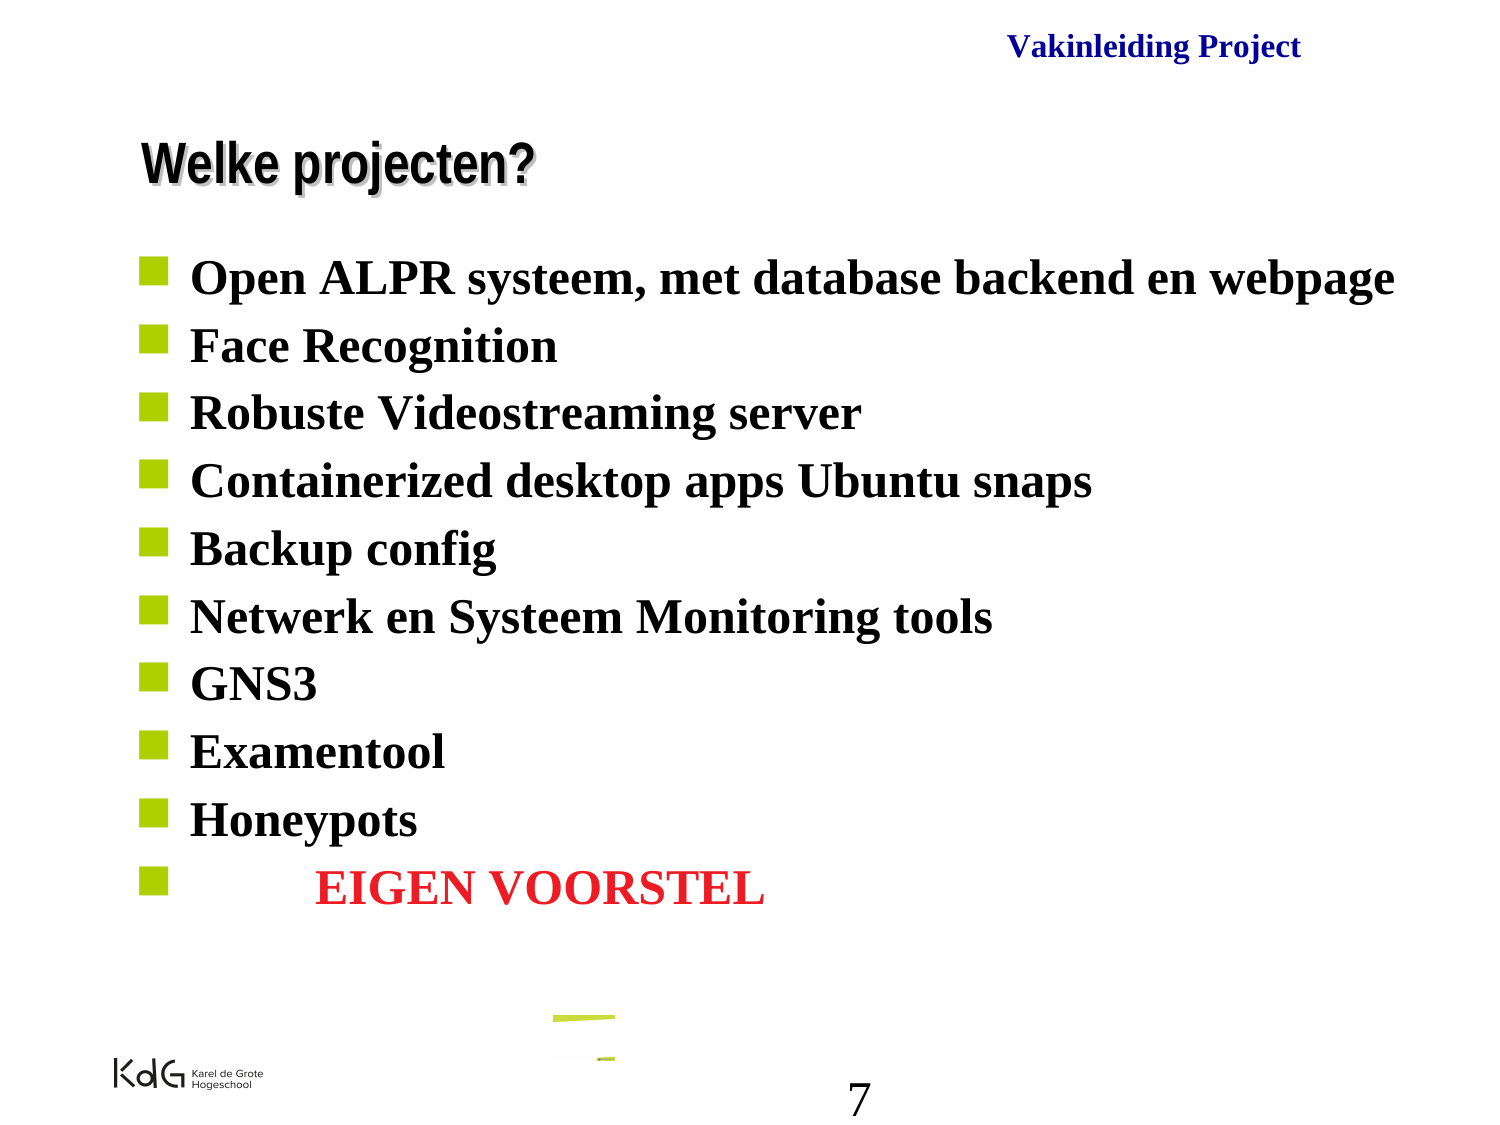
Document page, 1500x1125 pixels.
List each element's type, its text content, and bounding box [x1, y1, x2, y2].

title Welke projecten? [141, 72, 1447, 249]
picture [114, 1058, 135, 1090]
list Open ALPR systeem, met database backend en webpage Face Recognition Robuste Videostreaming server Containerized desktop apps Ubuntu snaps Backup config Netwerk en Systeem Monitoring tools GNS3 Examentool Honeypots EIGEN VOORSTEL [135, 249, 1447, 1119]
